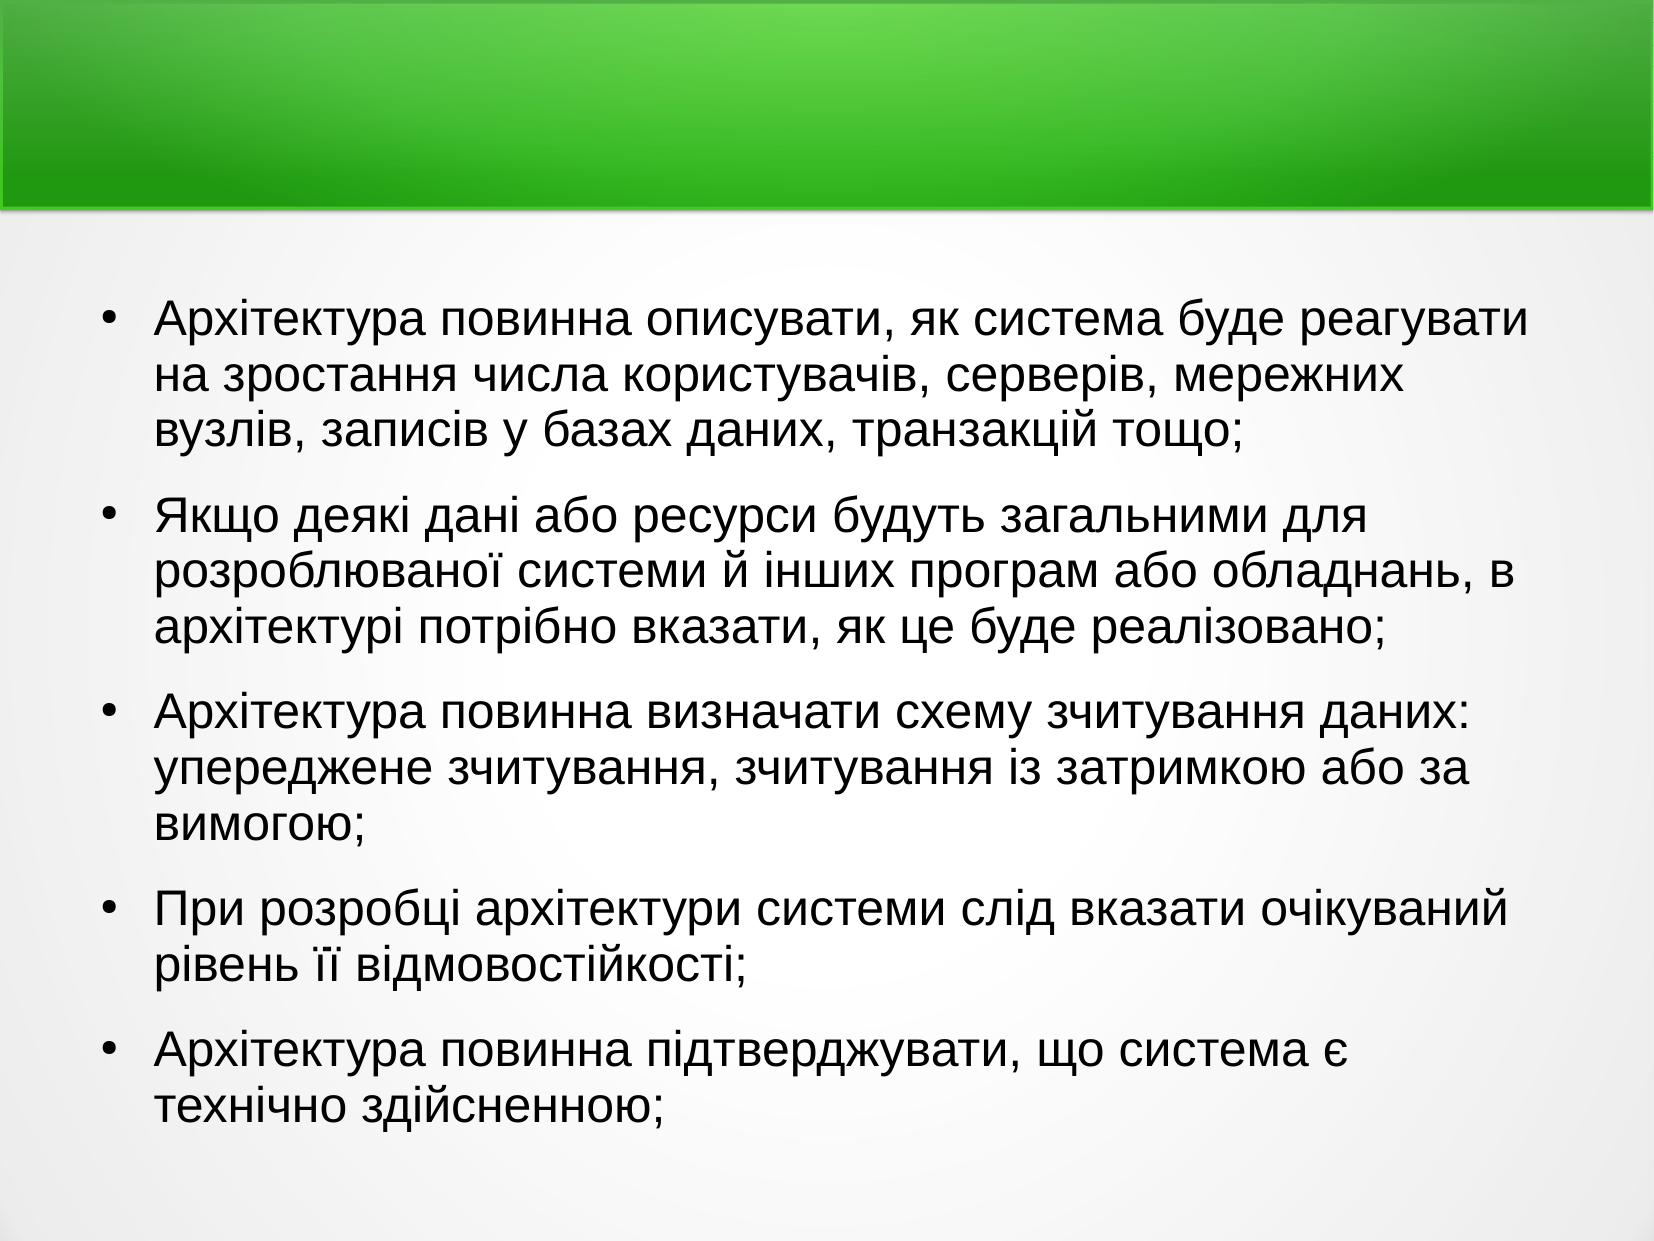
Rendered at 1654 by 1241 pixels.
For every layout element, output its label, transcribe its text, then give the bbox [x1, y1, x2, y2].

list Архітектура повинна описувати, як система буде реагувати на зростання числа користувачів, серверів, мережних вузлів, записів у базах даних, транзакцій тощо; Якщо деякі дані або ресурси будуть загальними для розроблюваної системи й інших програм або обладнань, в архітектурі потріб­но вказати, як це буде реалізовано; Архітектура повинна визначати схему зчитування даних: упереджене зчитування, зчитування із затримкою або за вимогою; При розробці архітектури системи слід вказати очікуваний рівень її відмовостійкості; Архітектура повинна підтверджувати, що система є технічно здійсненною; [82, 290, 1538, 1193]
